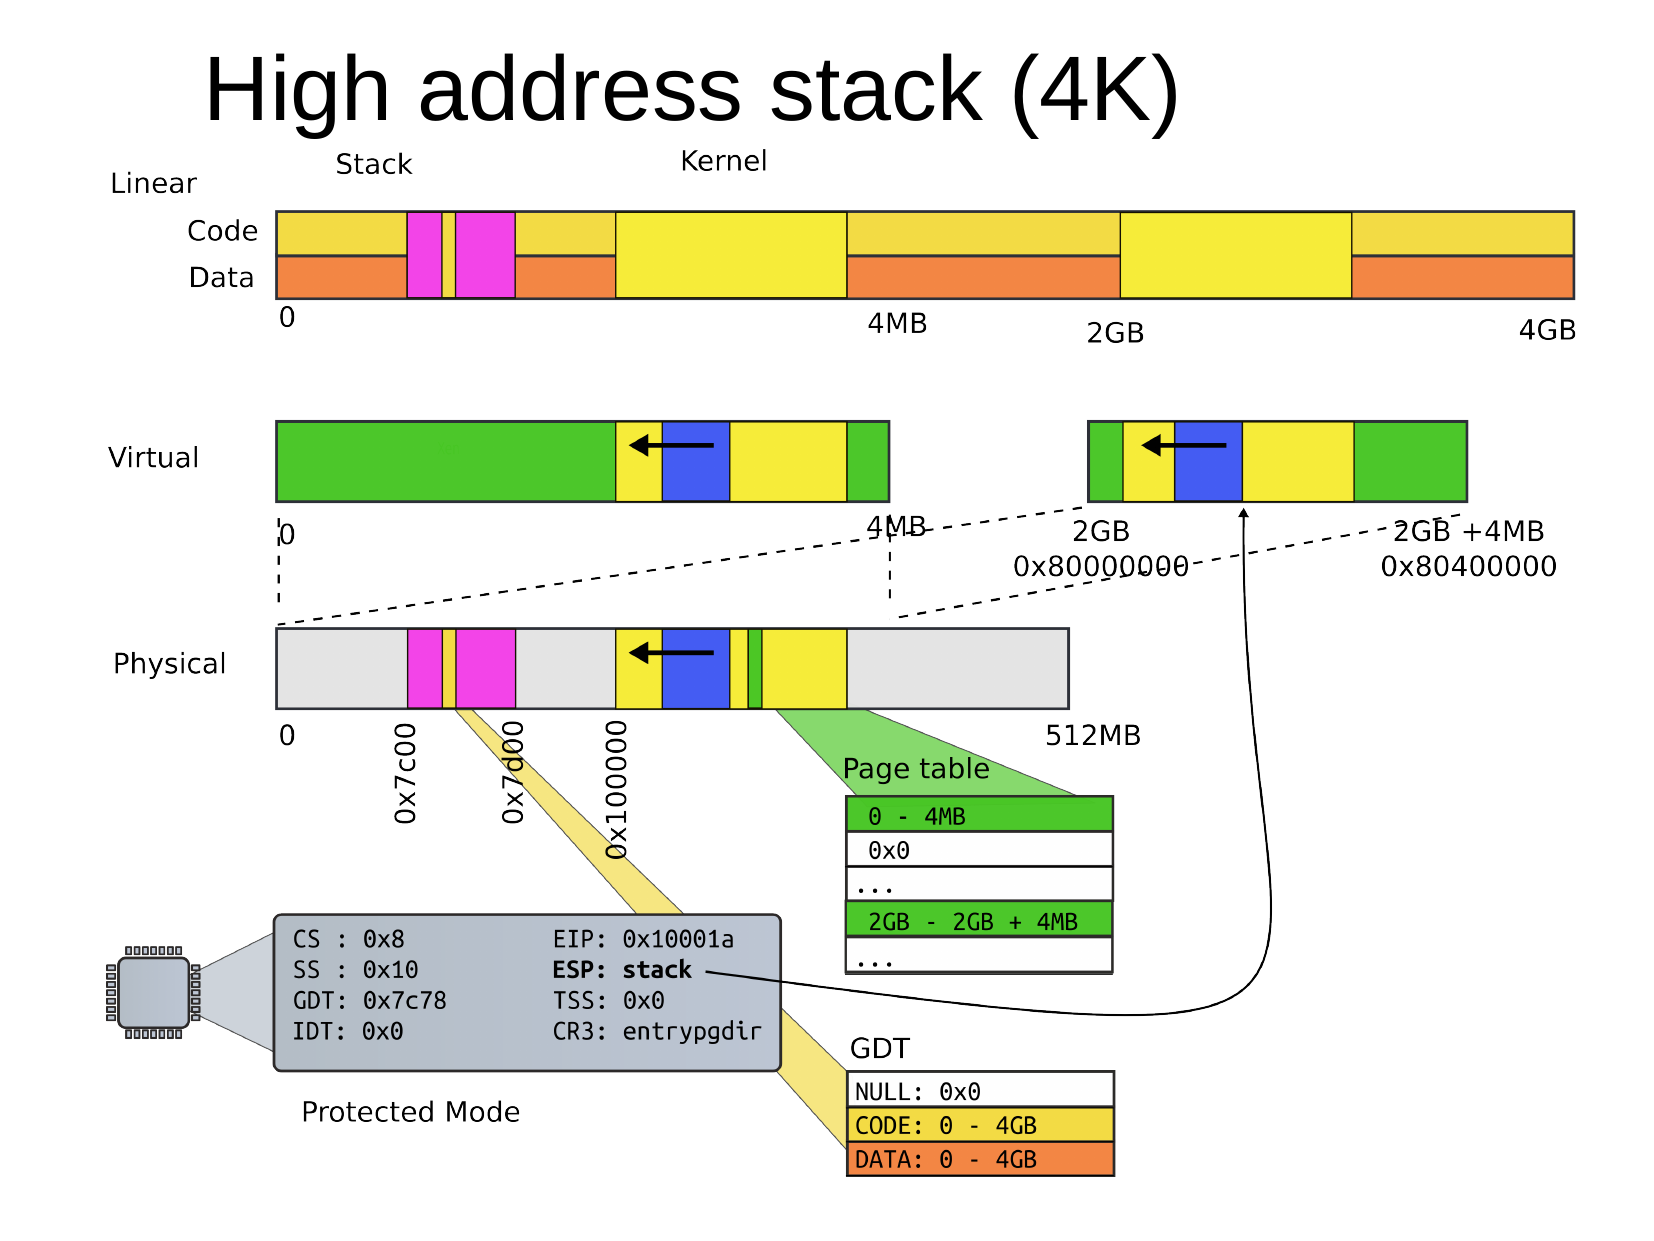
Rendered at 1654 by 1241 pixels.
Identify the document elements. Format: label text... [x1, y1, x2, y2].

title High address stack (4K) [37, 37, 1351, 141]
picture [106, 149, 1576, 1177]
